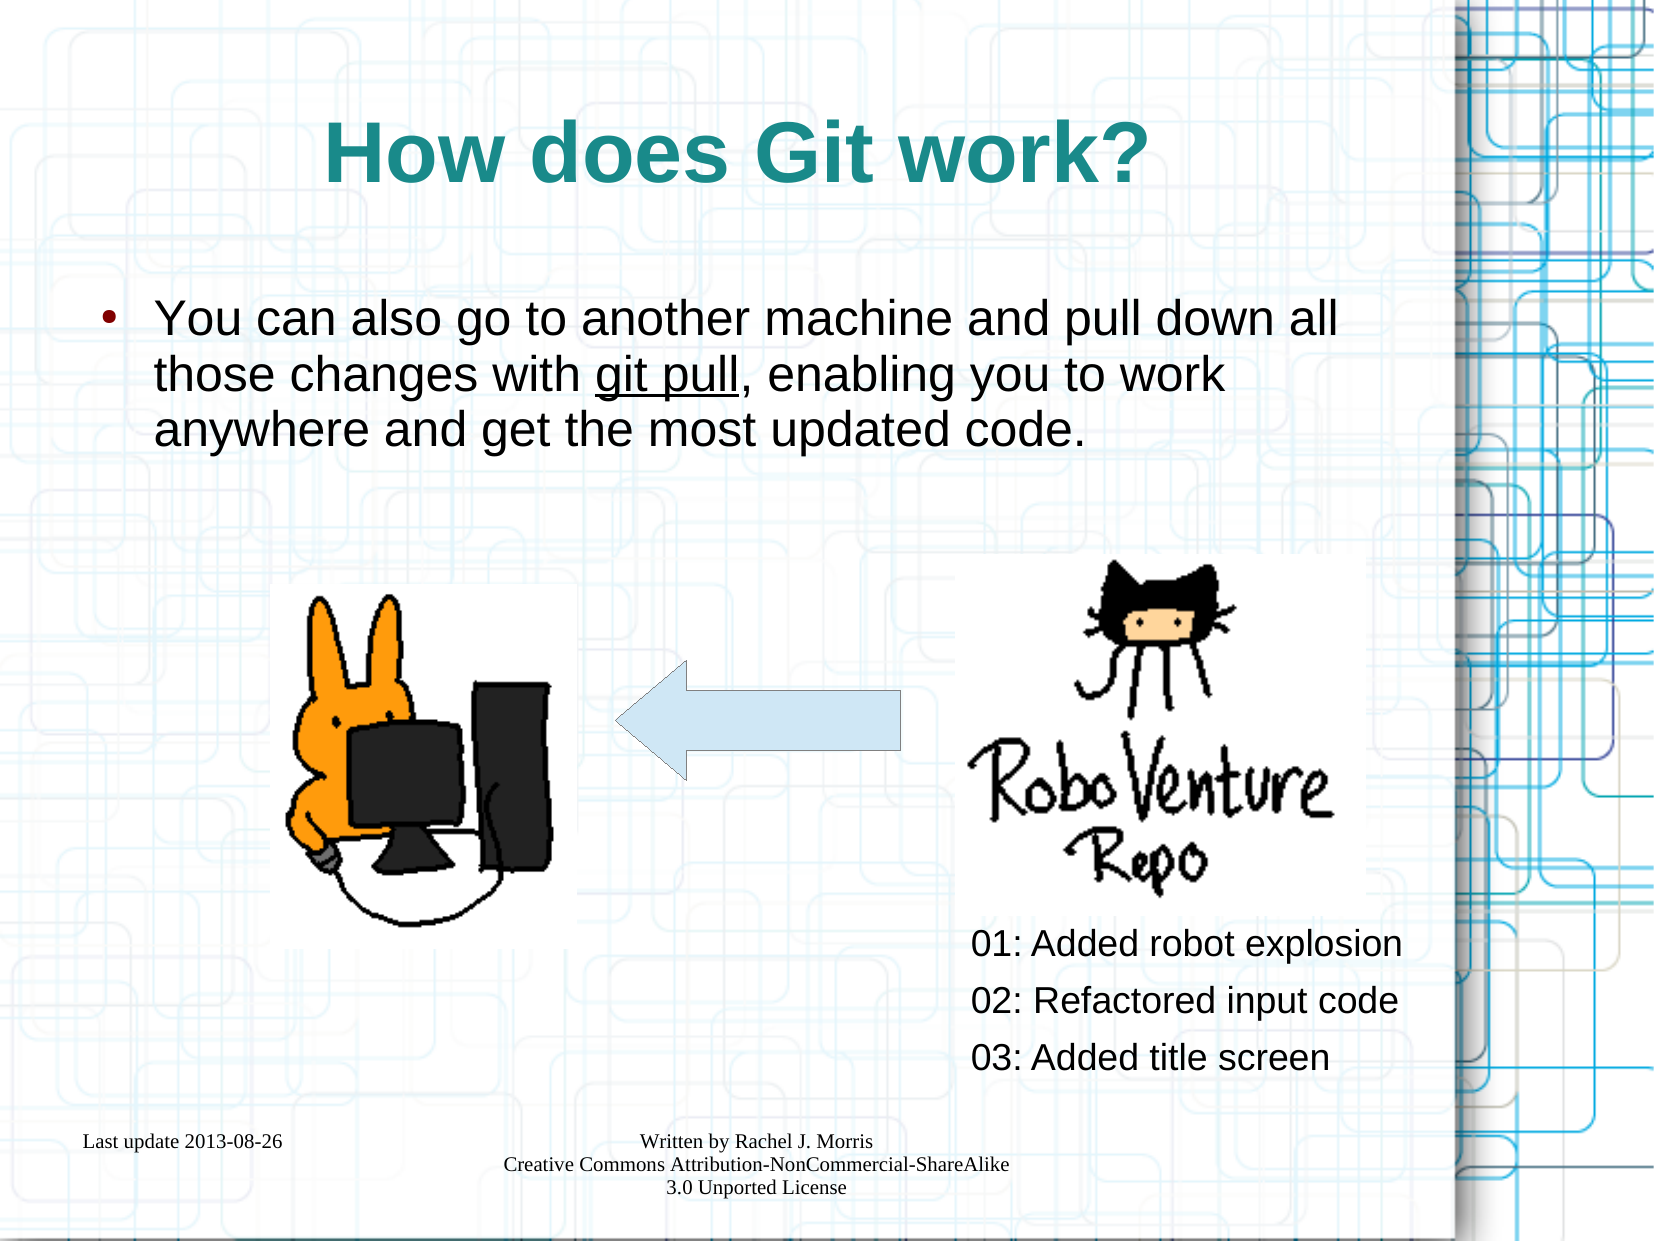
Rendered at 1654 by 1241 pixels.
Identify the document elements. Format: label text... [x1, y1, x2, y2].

text_box 03: Added title screen [955, 1028, 1441, 1086]
text_box 02: Refactored input code [955, 972, 1441, 1028]
picture [0, 0, 1654, 1241]
title How does Git work? [59, 49, 1418, 257]
text_box 01: Added robot explosion [955, 915, 1441, 972]
list You can also go to another machine and pull down all those changes with git pull, enabling you to work anywhere and get the most updated code. [82, 290, 1418, 481]
text_box [615, 660, 901, 781]
